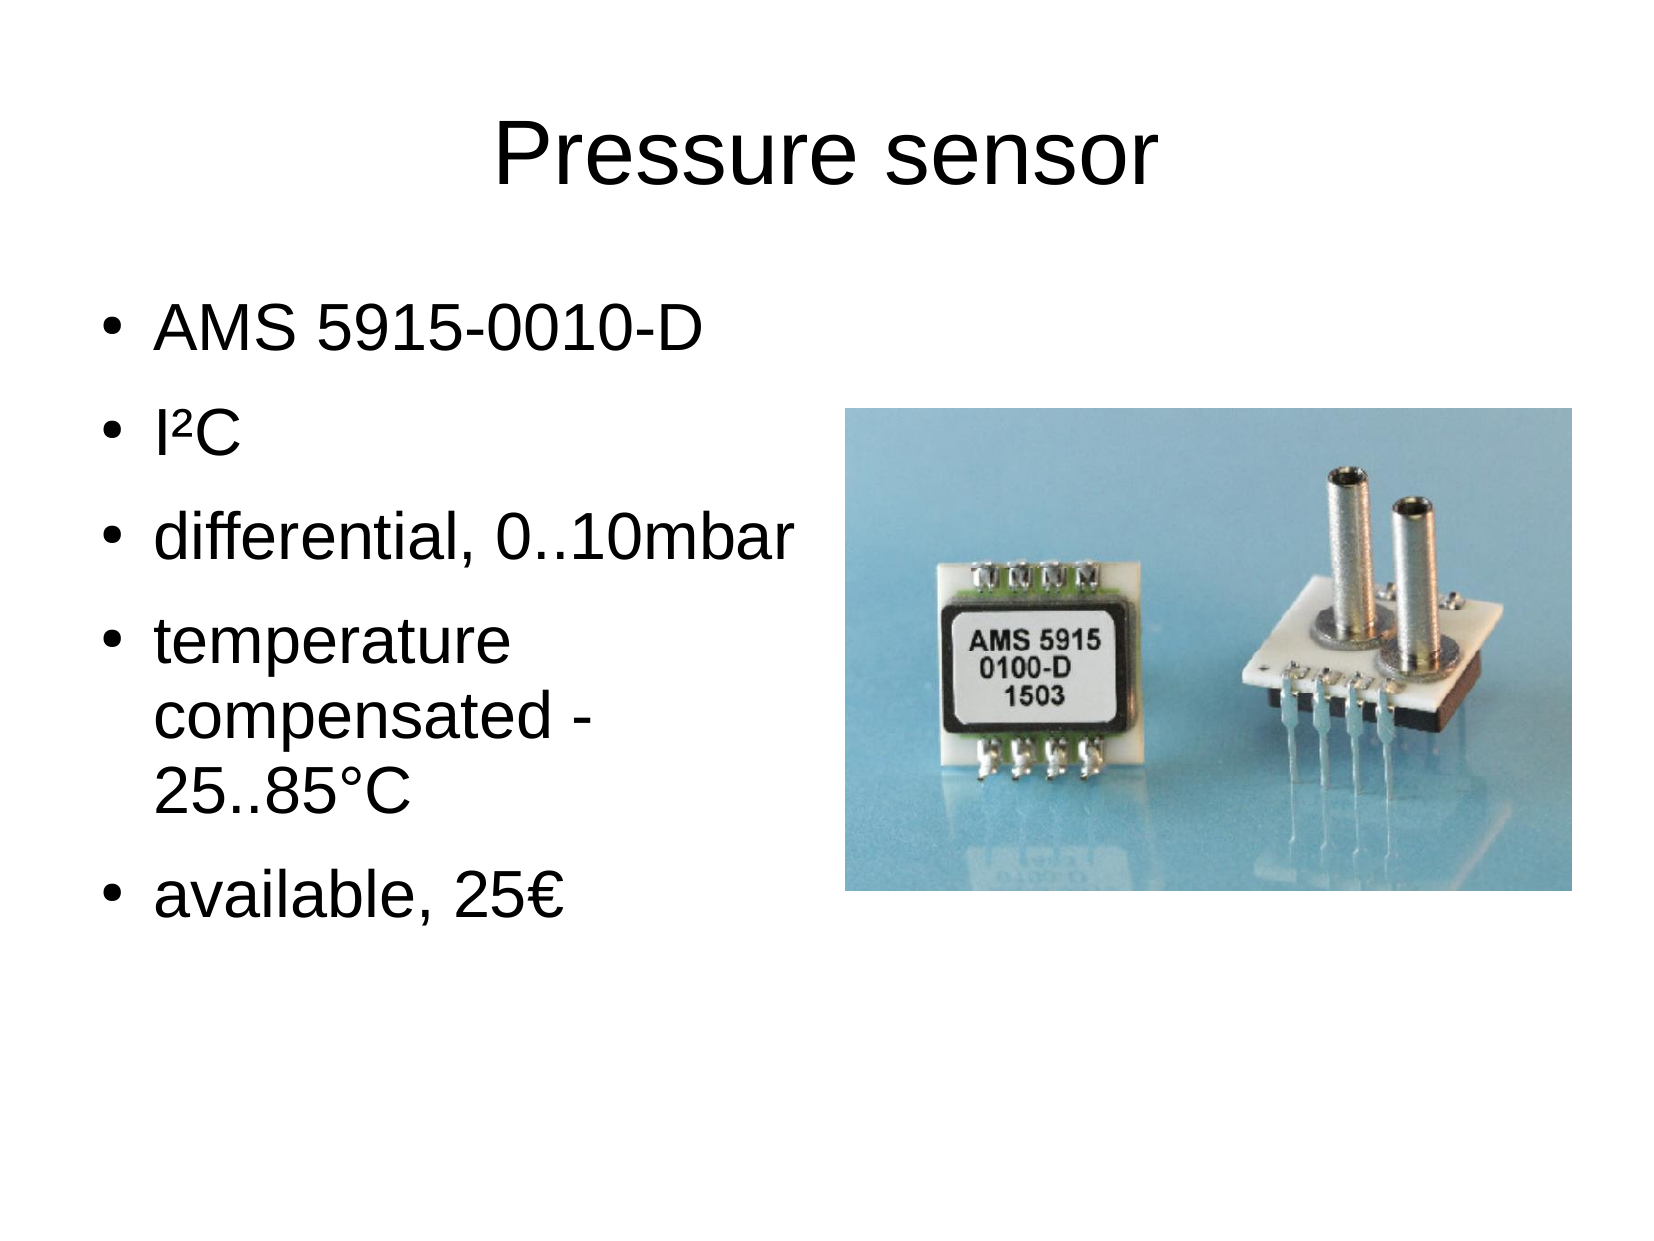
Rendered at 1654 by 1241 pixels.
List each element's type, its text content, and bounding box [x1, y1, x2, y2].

list AMS 5915-0010-D I²C differential, 0..10mbar temperature compensated -25..85°C available, 25€ [82, 290, 809, 1010]
title Pressure sensor [82, 49, 1571, 257]
picture [845, 408, 1572, 892]
